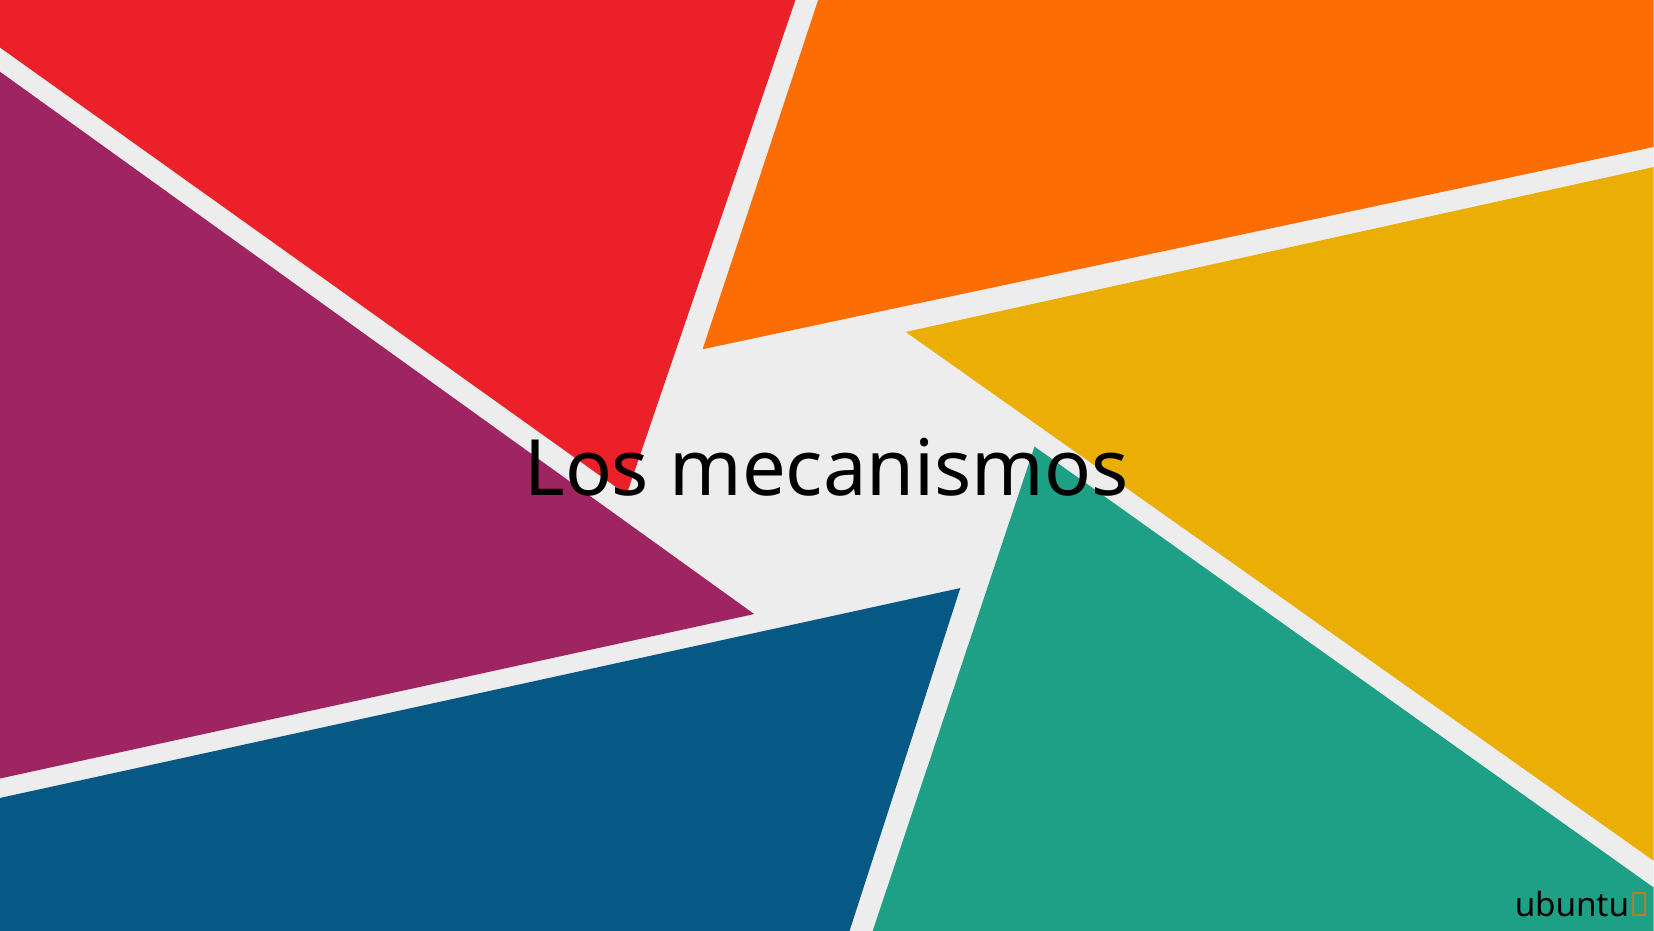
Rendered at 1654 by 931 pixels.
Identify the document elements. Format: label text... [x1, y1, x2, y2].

title Los mecanismos [0, 0, 1654, 931]
text_box ubuntu [1500, 874, 1654, 931]
